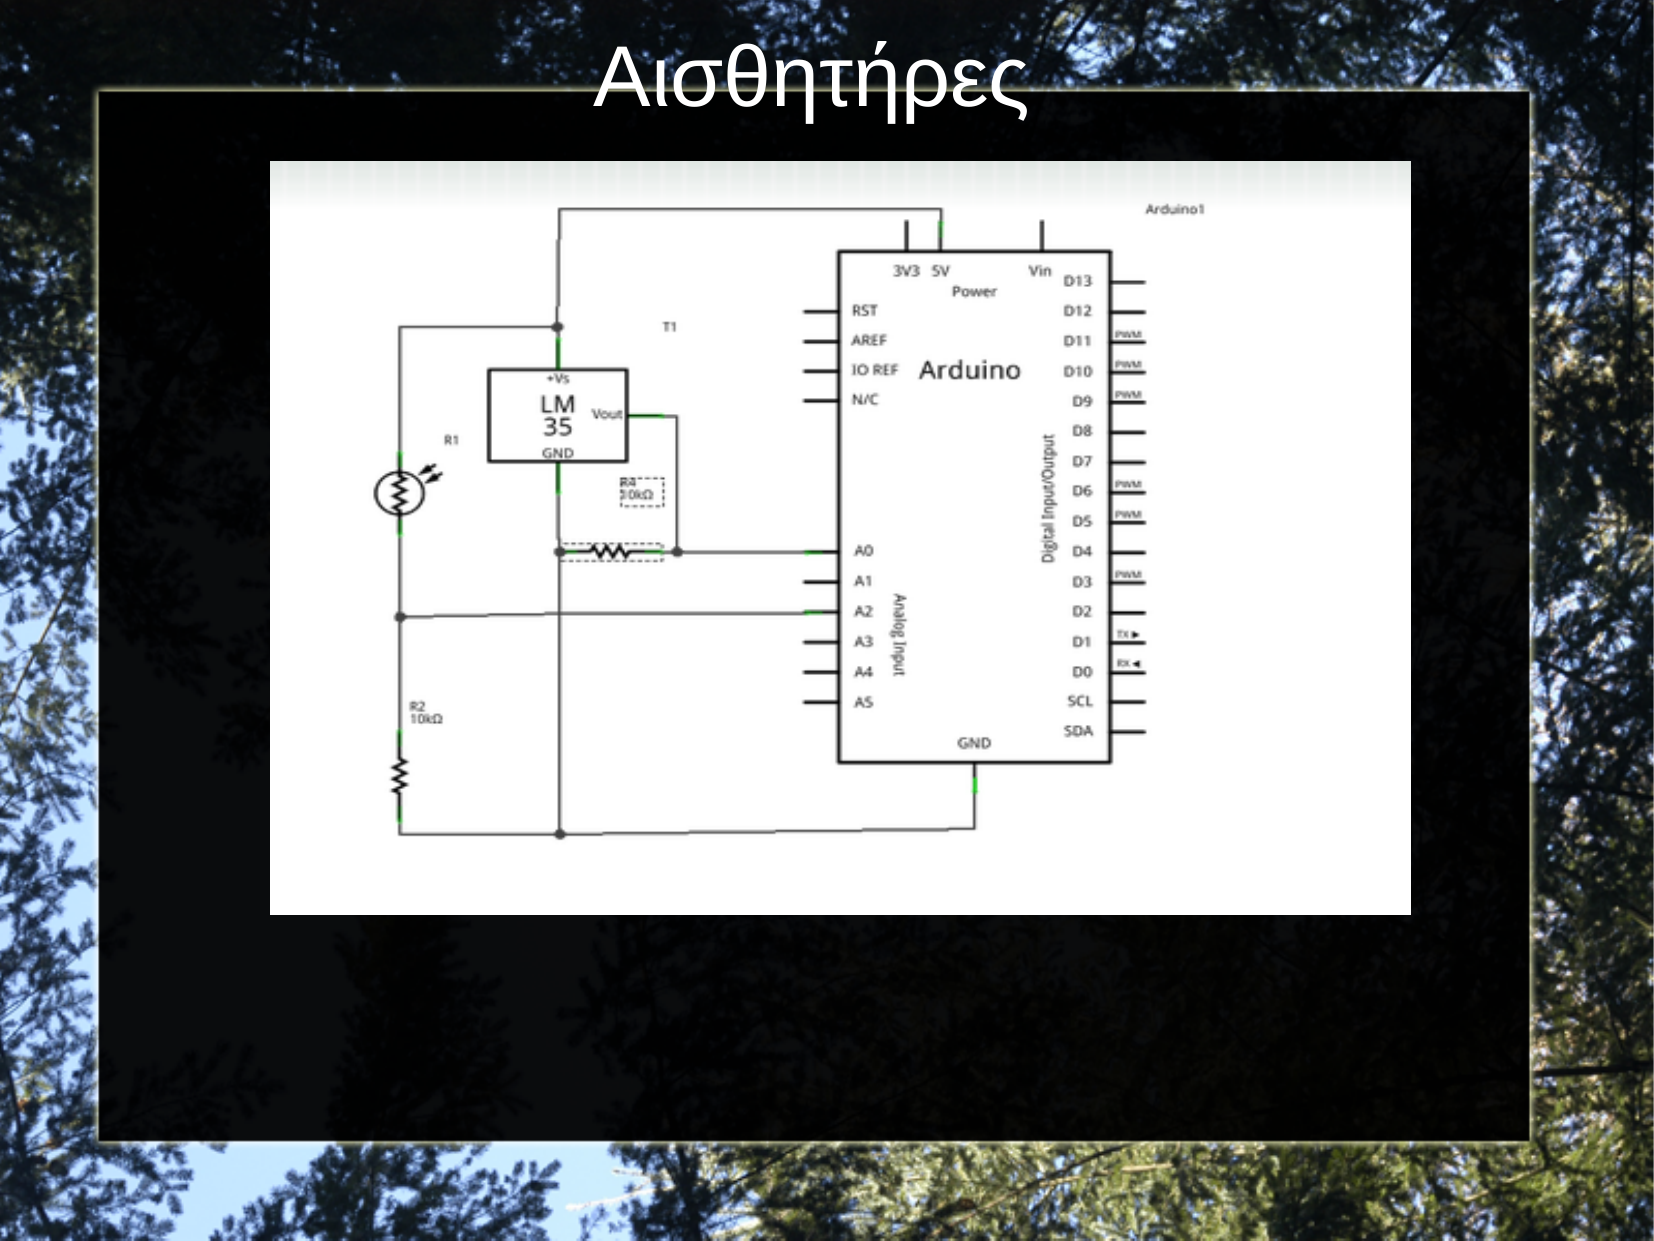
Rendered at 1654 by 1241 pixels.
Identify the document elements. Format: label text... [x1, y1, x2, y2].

picture [0, 0, 1654, 1241]
list [88, 290, 1536, 1010]
title Αισθητήρες [88, 28, 1536, 290]
